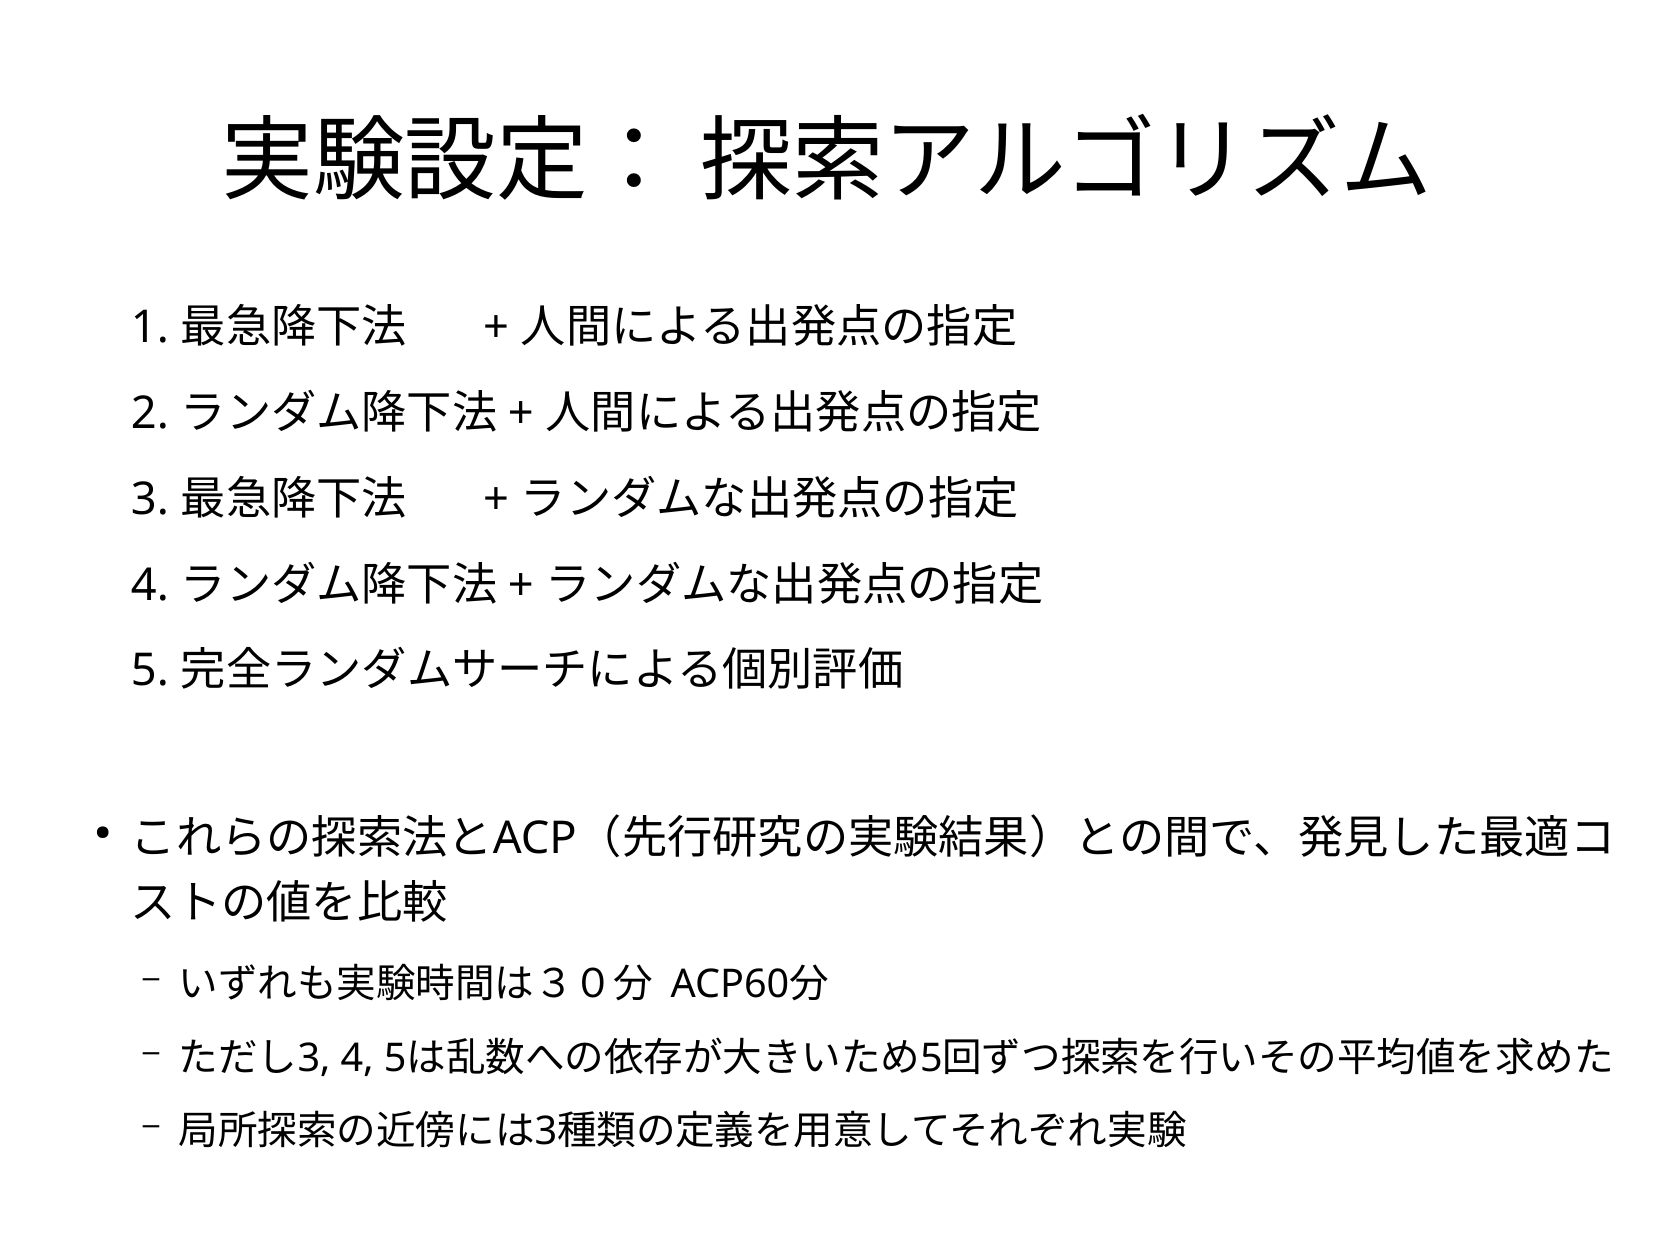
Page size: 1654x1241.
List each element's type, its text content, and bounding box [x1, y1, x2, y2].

title 実験設定： 探索アルゴリズム [82, 49, 1571, 257]
list 1. 最急降下法 + 人間による出発点の指定 2. ランダム降下法 + 人間による出発点の指定 3. 最急降下法 + ランダムな出発点の指定 4. ランダム降下法 + ランダムな出発点の指定 5. 完全ランダムサーチによる個別評価 これらの探索法とACP（先行研究の実験結果）との間で、発見した最適コストの値を比較 いずれも実験時間は３０分 ACP60分 ただし3, 4, 5は乱数への依存が大きいため5回ずつ探索を行いその平均値を求めた 局所探索の近傍には3種類の定義を用意してそれぞれ実験 [82, 290, 1622, 1193]
